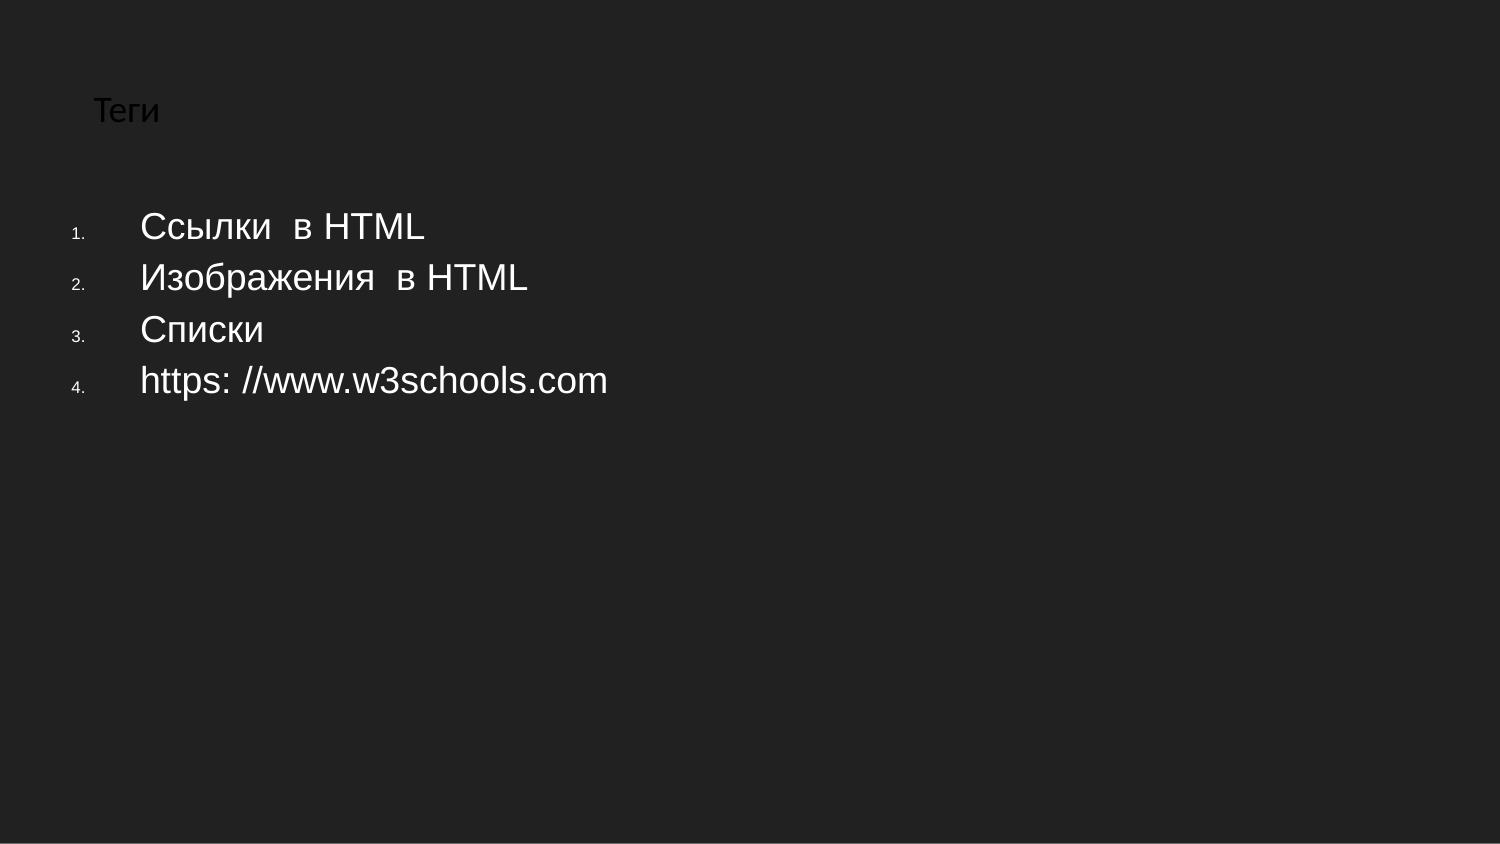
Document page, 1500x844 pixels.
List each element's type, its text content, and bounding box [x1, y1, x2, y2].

title Теги [63, 82, 190, 226]
text_box Ссылки в HTML Изображения в HTML Списки https: //www.w3schools.com [69, 192, 613, 402]
